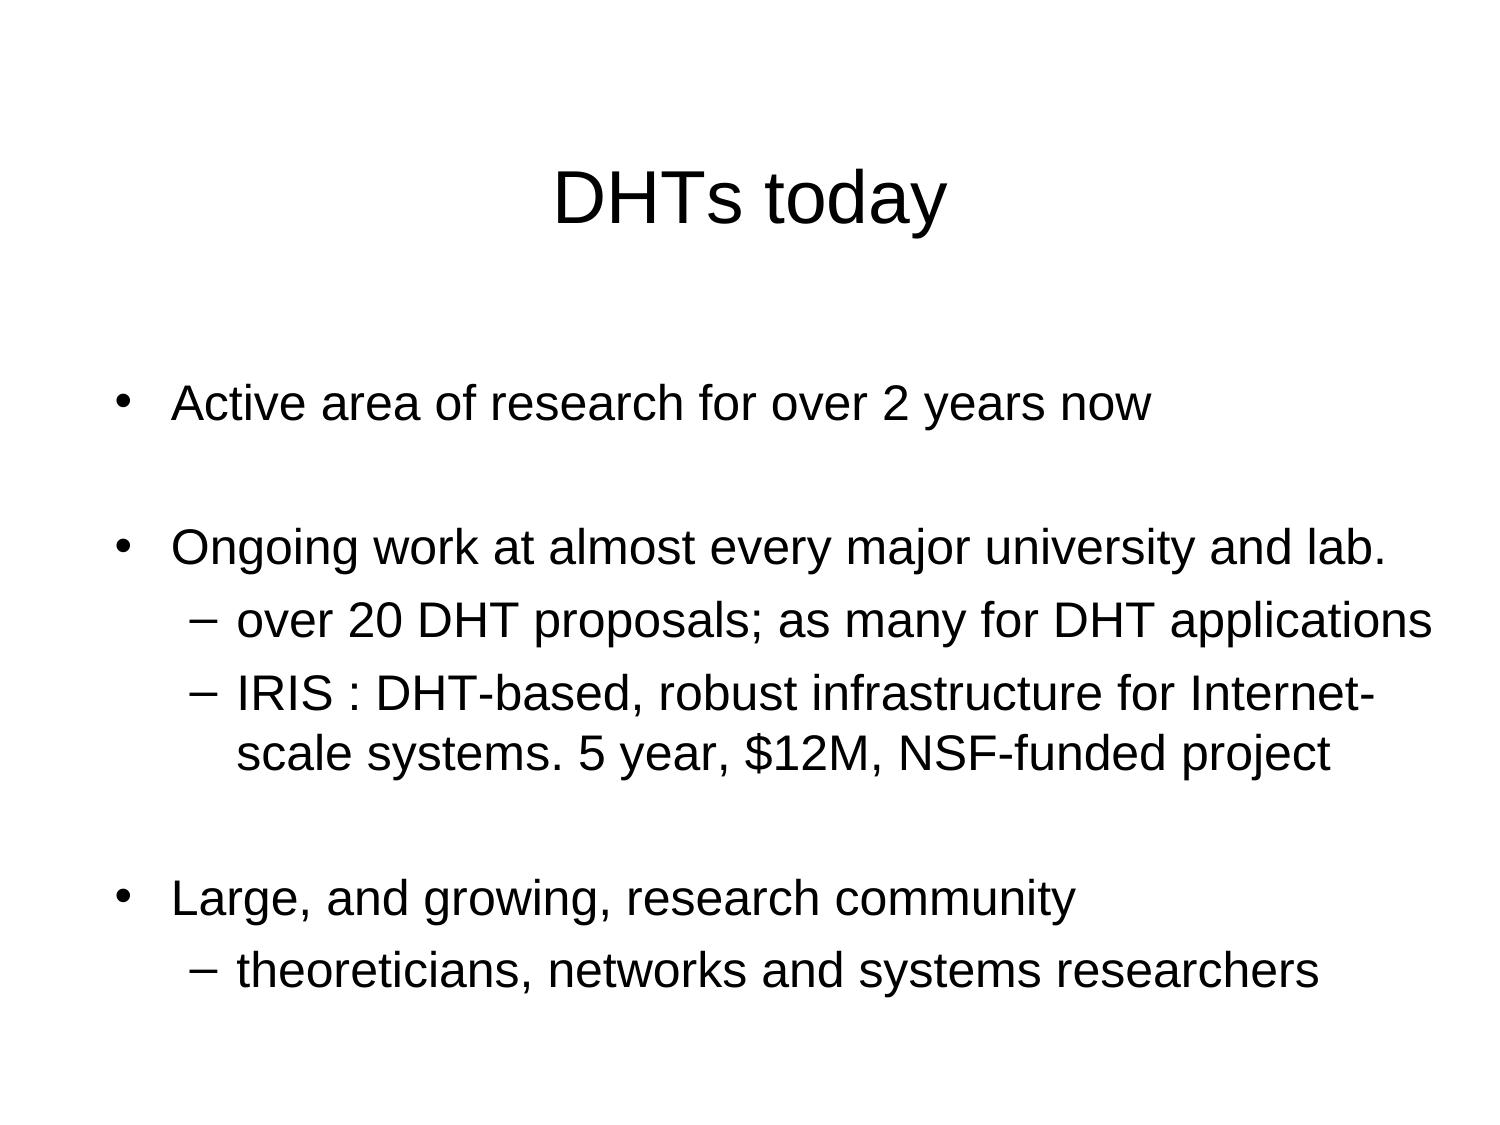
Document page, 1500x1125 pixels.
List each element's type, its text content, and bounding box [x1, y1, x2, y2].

list Active area of research for over 2 years now Ongoing work at almost every major university and lab. over 20 DHT proposals; as many for DHT applications IRIS : DHT-based, robust infrastructure for Internet-scale systems. 5 year, $12M, NSF-funded project Large, and growing, research community theoreticians, networks and systems researchers [99, 362, 1500, 1038]
title DHTs today [112, 99, 1388, 288]
